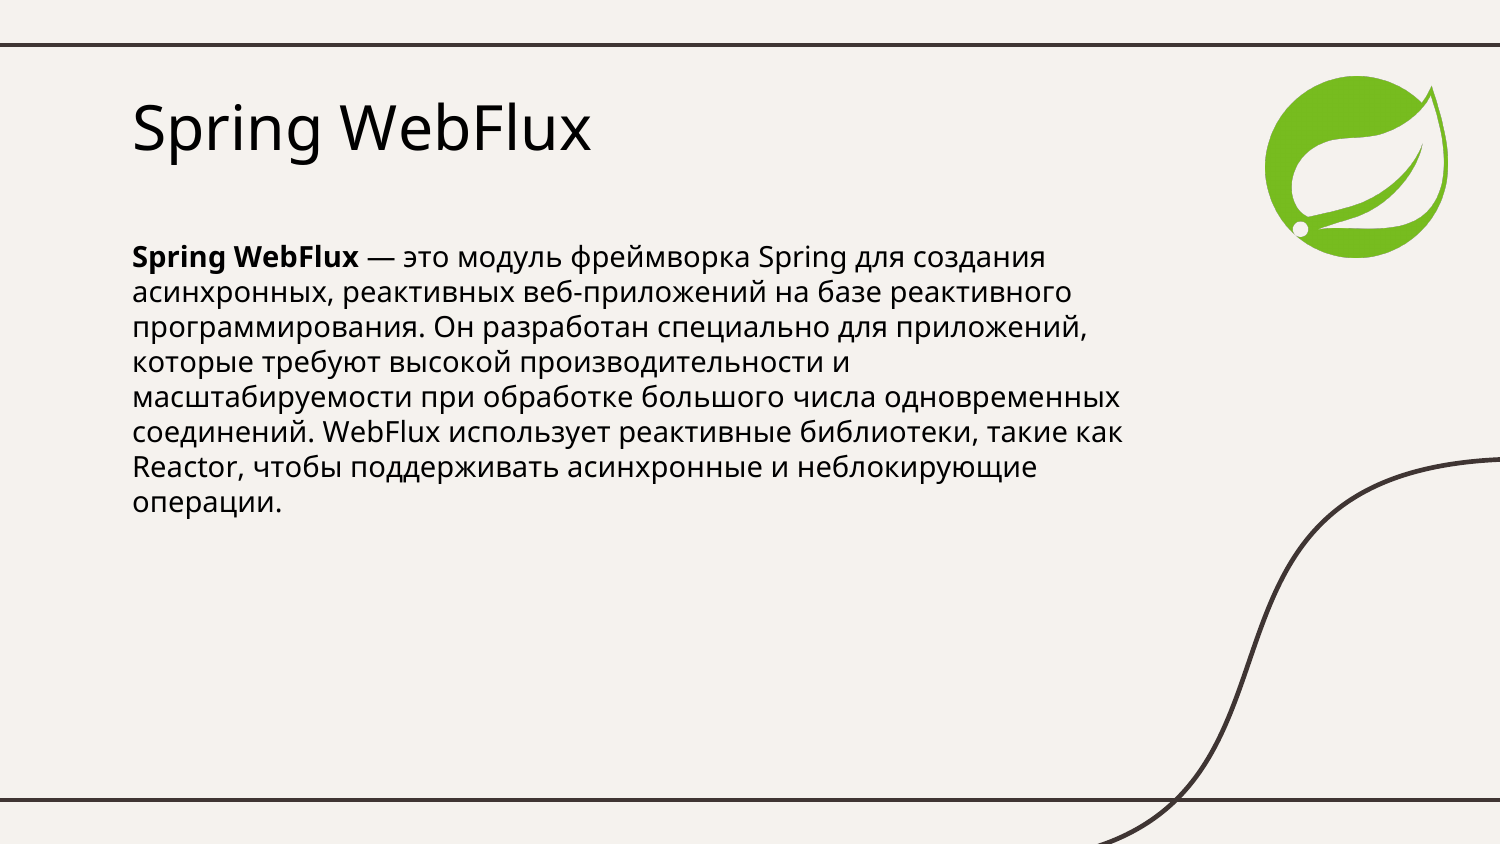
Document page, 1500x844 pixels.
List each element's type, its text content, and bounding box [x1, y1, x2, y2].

picture [1265, 76, 1448, 258]
title Spring WebFlux [116, 72, 1049, 167]
subtitle Spring WebFlux — это модуль фреймворка Spring для создания асинхронных, реактивных веб-приложений на базе реактивного программирования. Он разработан специально для приложений, которые требуют высокой производительности и масштабируемости при обработке большого числа одновременных соединений. WebFlux использует реактивные библиотеки, такие как Reactor, чтобы поддерживать асинхронные и неблокирующие операции. [116, 223, 1143, 756]
